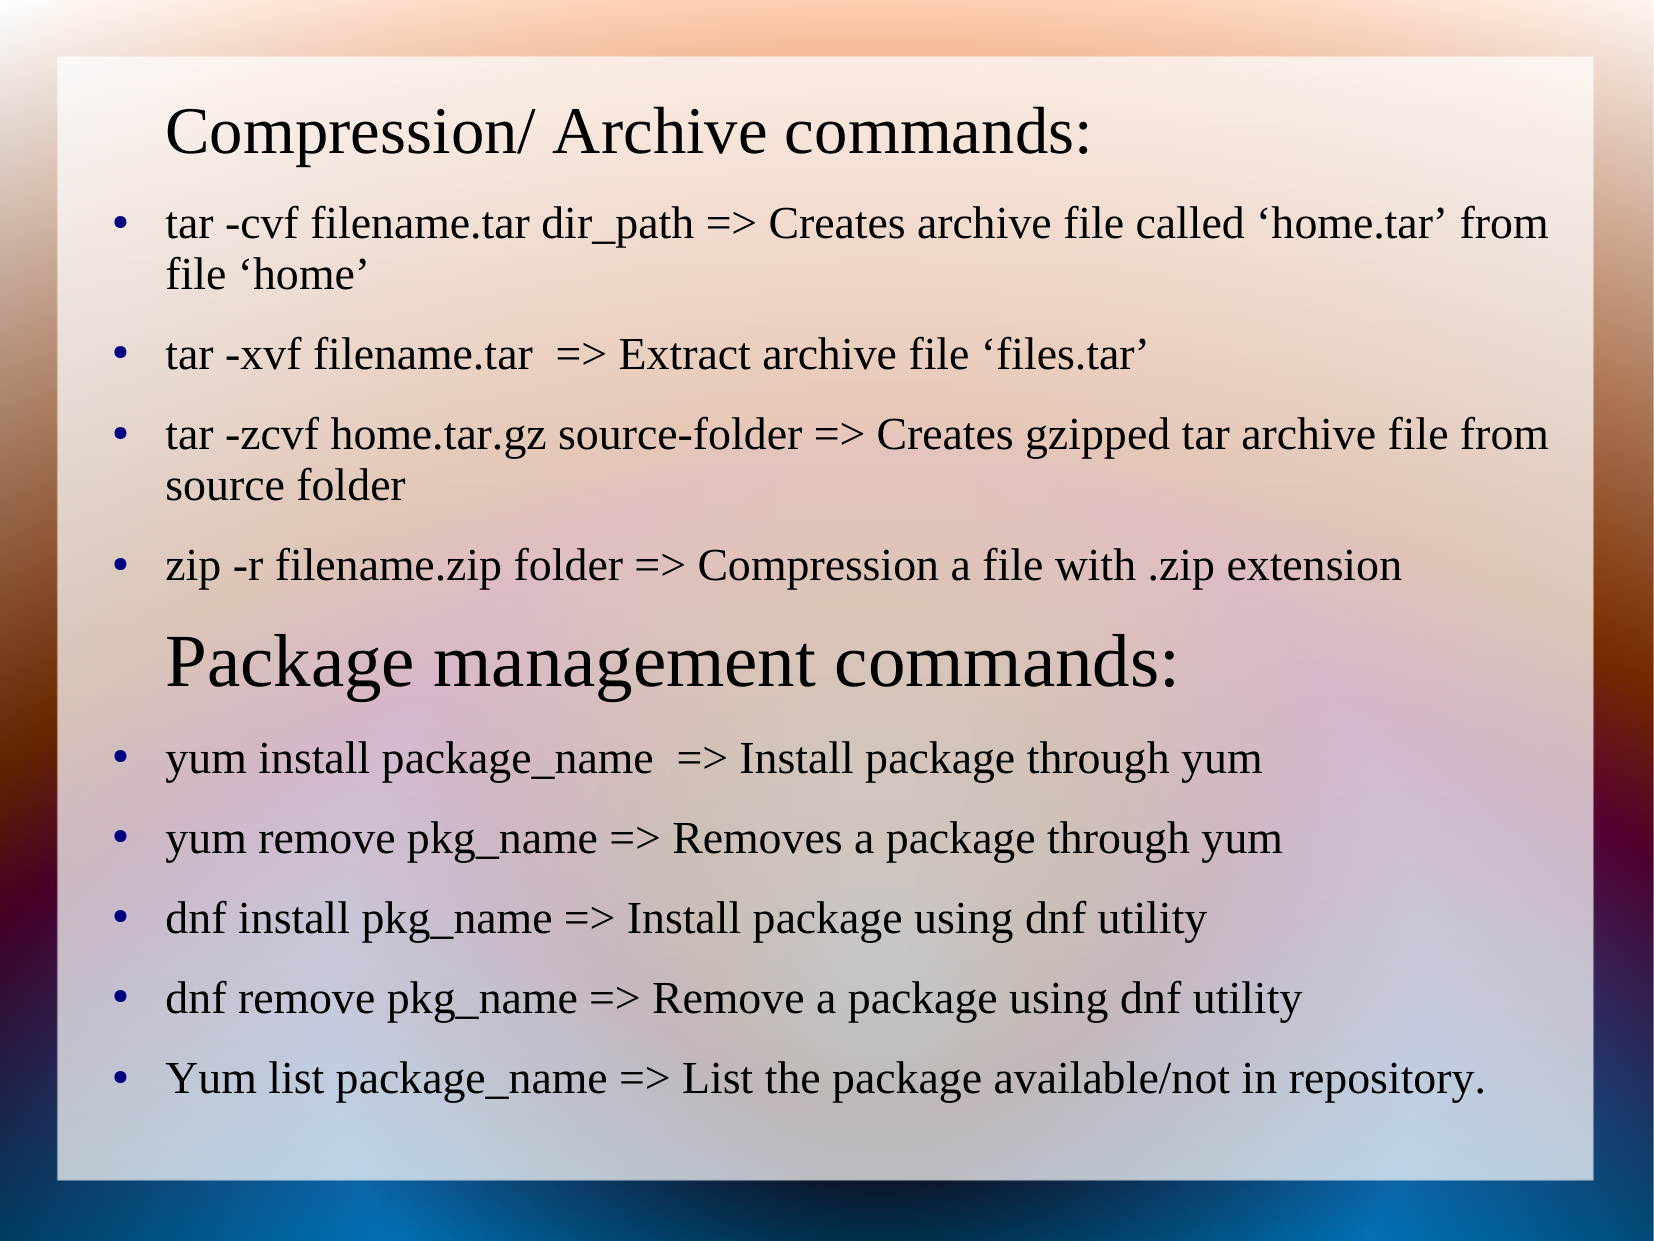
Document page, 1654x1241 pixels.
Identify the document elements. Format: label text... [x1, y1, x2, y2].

list Compression/ Archive commands: tar -cvf filename.tar dir_path => Creates archive file called ‘home.tar’ from file ‘home’ tar -xvf filename.tar => Extract archive file ‘files.tar’ tar -zcvf home.tar.gz source-folder => Creates gzipped tar archive file from source folder zip -r filename.zip folder => Compression a file with .zip extension Package management commands: yum install package_name => Install package through yum yum remove pkg_name => Removes a package through yum dnf install pkg_name => Install package using dnf utility dnf remove pkg_name => Remove a package using dnf utility Yum list package_name => List the package available/not in repository. [94, 94, 1571, 1123]
picture [0, 0, 1654, 1241]
